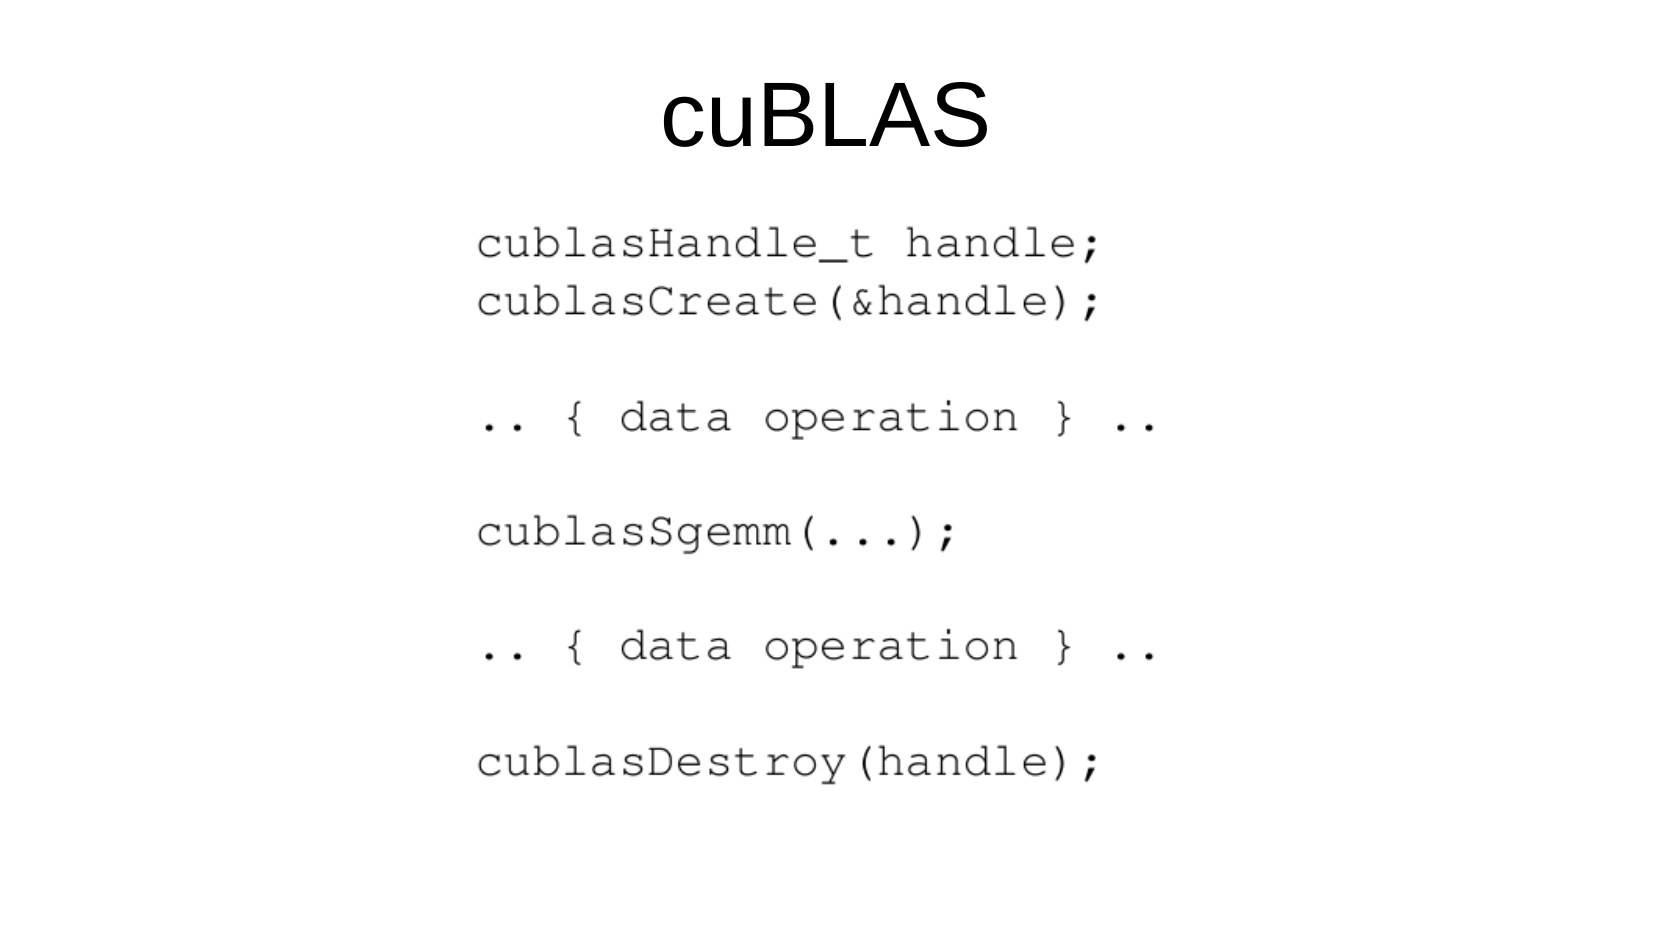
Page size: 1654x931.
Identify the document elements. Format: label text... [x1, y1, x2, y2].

picture [422, 197, 1232, 819]
title cuBLAS [82, 37, 1571, 193]
